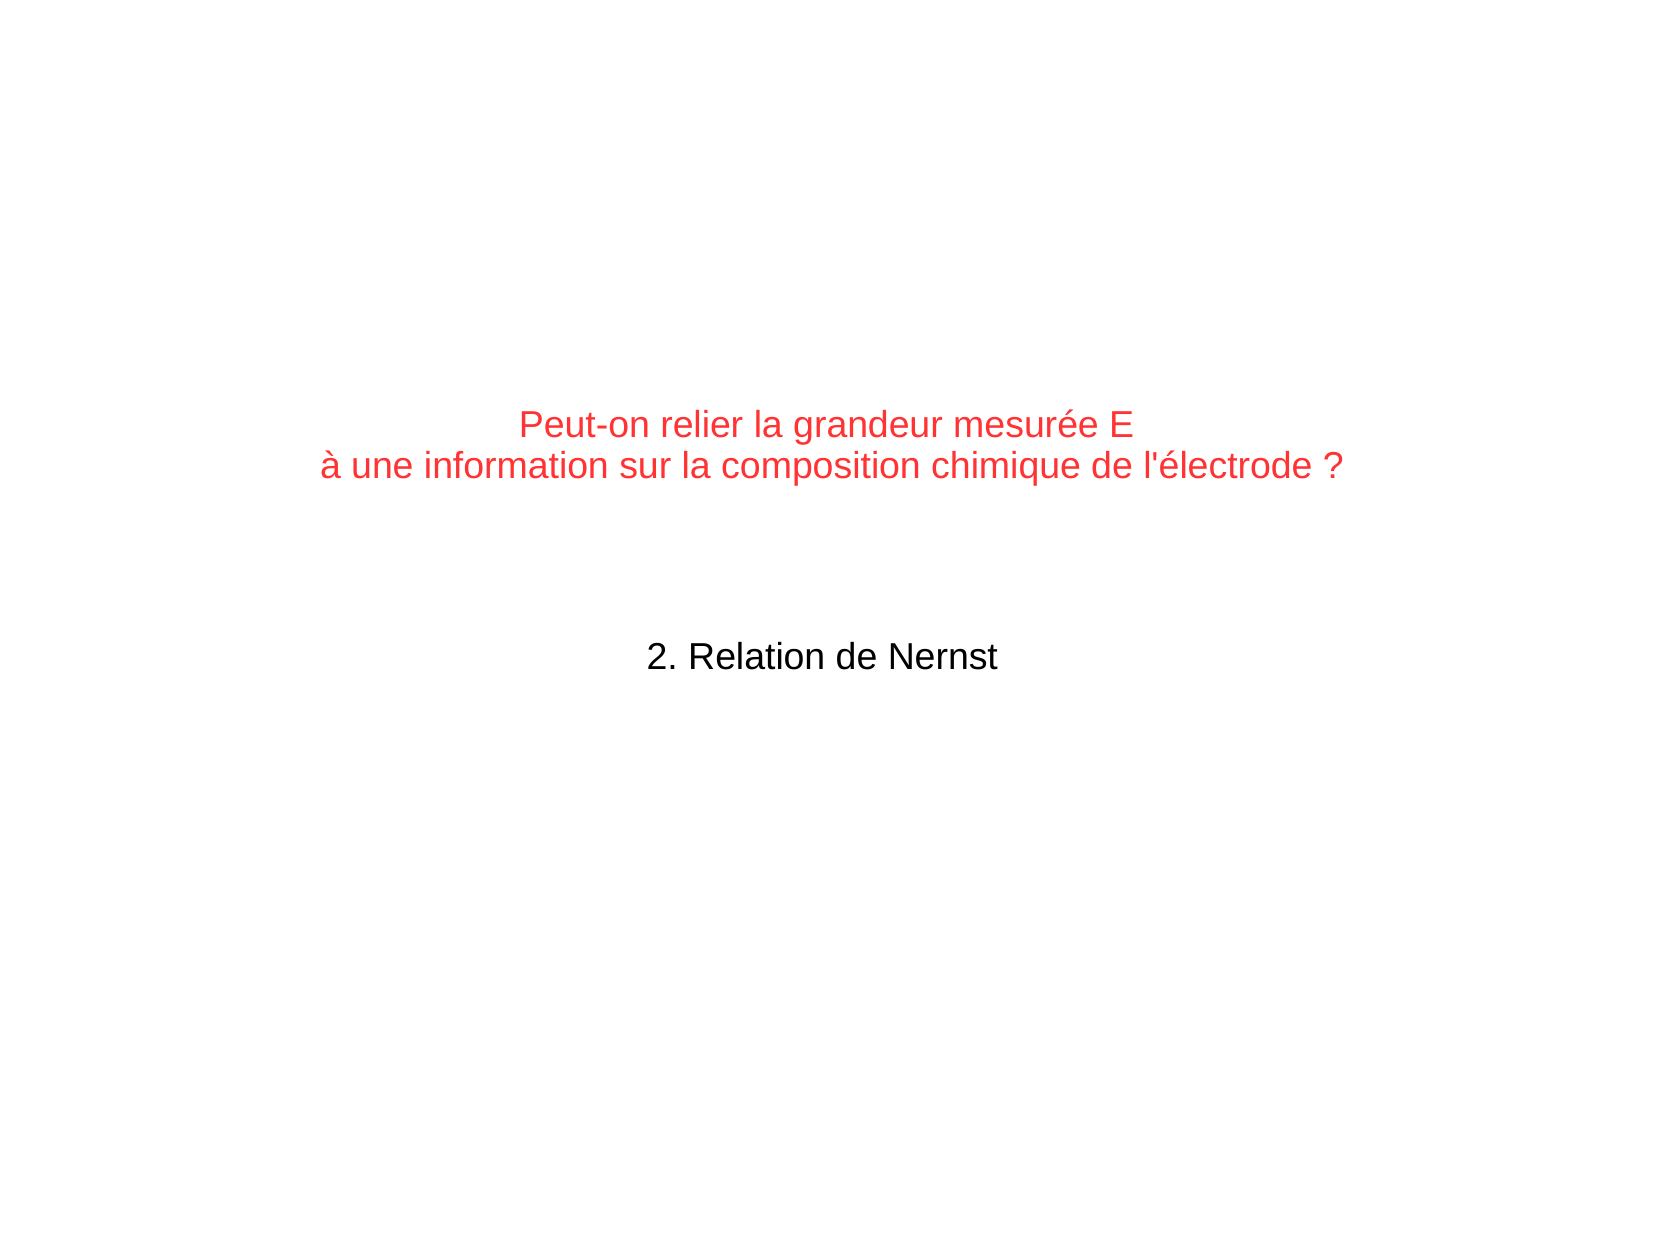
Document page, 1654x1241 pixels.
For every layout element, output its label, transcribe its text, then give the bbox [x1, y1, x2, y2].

text_box Peut-on relier la grandeur mesurée E à une information sur la composition chimique de l'électrode ? [147, 395, 1506, 495]
text_box 2. Relation de Nernst [631, 628, 1022, 686]
